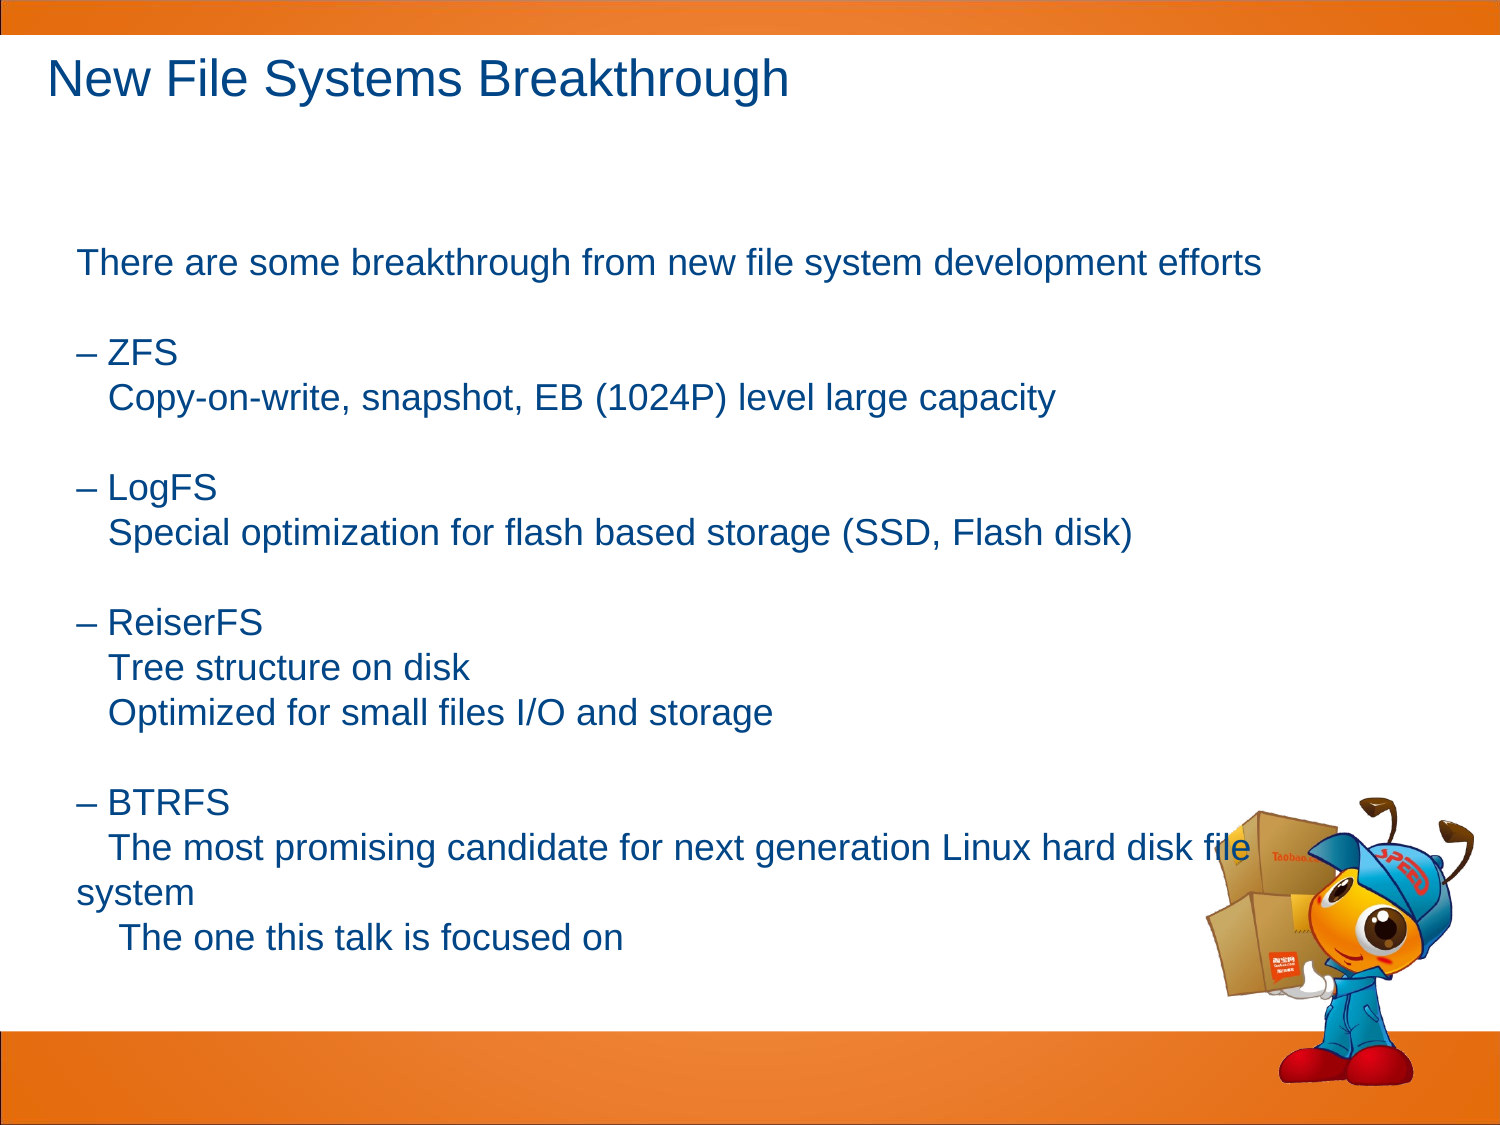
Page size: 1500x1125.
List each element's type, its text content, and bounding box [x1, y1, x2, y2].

picture [0, 0, 1500, 35]
picture [0, 785, 1500, 1125]
text_box There are some breakthrough from new file system development efforts – ZFS Copy-on-write, snapshot, EB (1024P) level large capacity – LogFS Special optimization for flash based storage (SSD, Flash disk) – ReiserFS Tree structure on disk Optimized for small files I/O and storage – BTRFS The most promising candidate for next generation Linux hard disk file system The one this talk is focused on [61, 230, 1388, 966]
picture [1343, 992, 1353, 1023]
picture [1345, 1026, 1351, 1036]
text_box New File Systems Breakthrough [32, 37, 806, 115]
